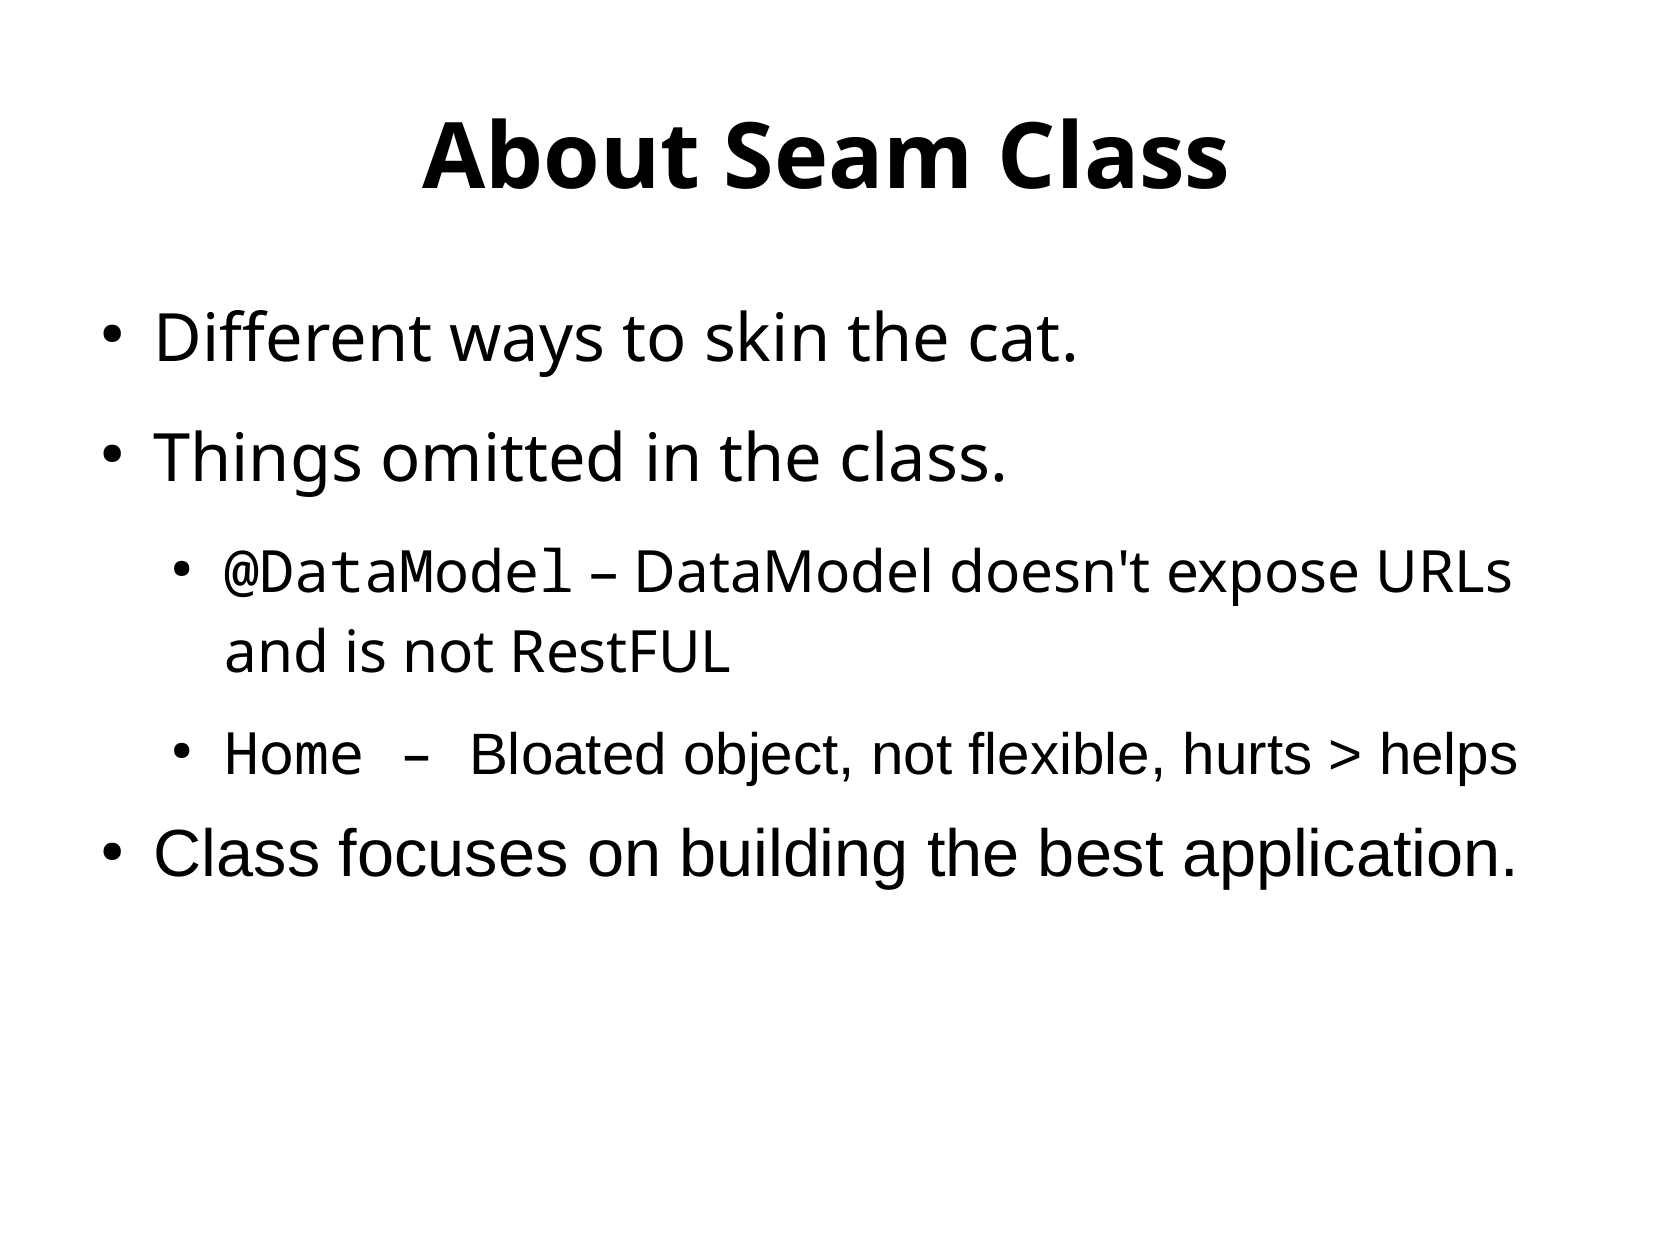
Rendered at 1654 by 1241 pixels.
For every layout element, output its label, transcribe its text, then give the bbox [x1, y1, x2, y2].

list Different ways to skin the cat. Things omitted in the class. @DataModel – DataModel doesn't expose URLs and is not RestFUL Home – Bloated object, not flexible, hurts > helps Class focuses on building the best application. [82, 290, 1571, 1109]
title About Seam Class [82, 49, 1571, 257]
